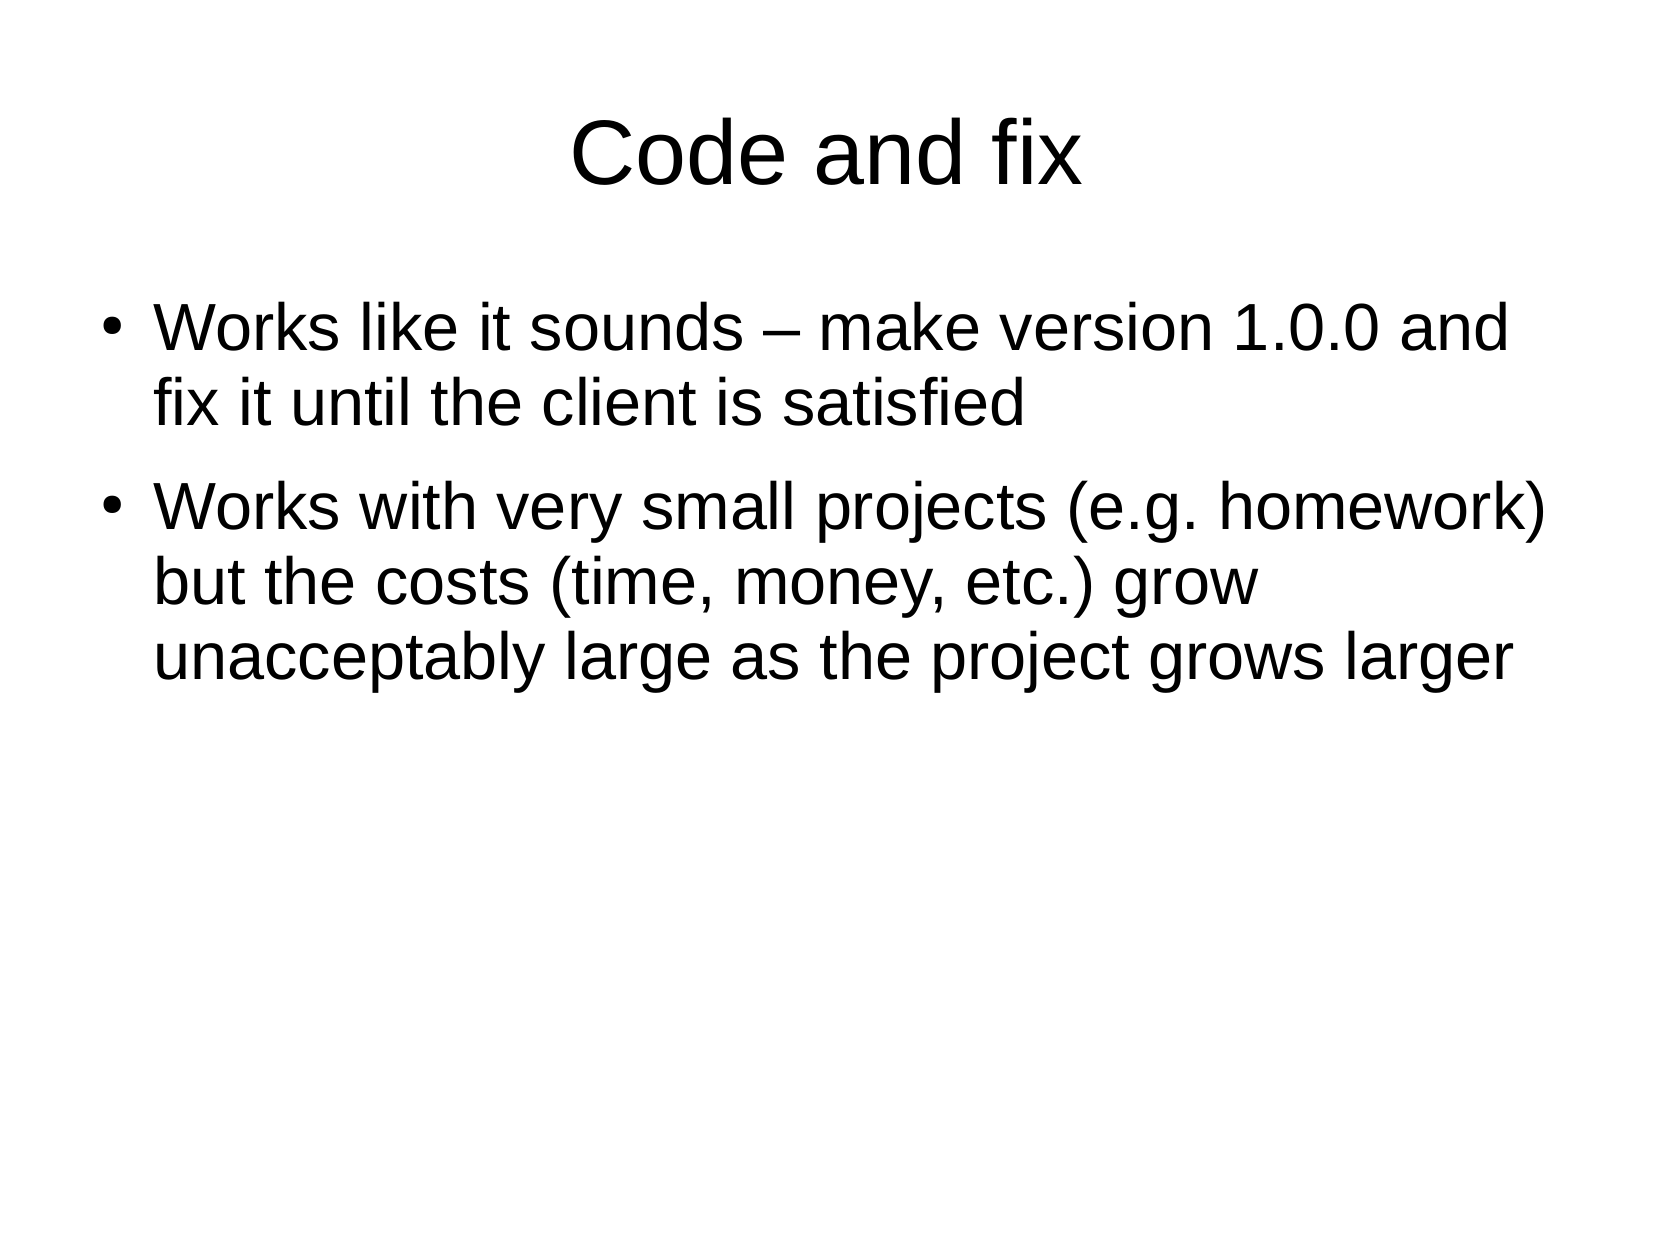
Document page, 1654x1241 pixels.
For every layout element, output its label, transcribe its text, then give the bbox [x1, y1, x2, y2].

title Code and fix [82, 49, 1571, 257]
list Works like it sounds – make version 1.0.0 and fix it until the client is satisfied Works with very small projects (e.g. homework) but the costs (time, money, etc.) grow unacceptably large as the project grows larger [82, 290, 1571, 1010]
